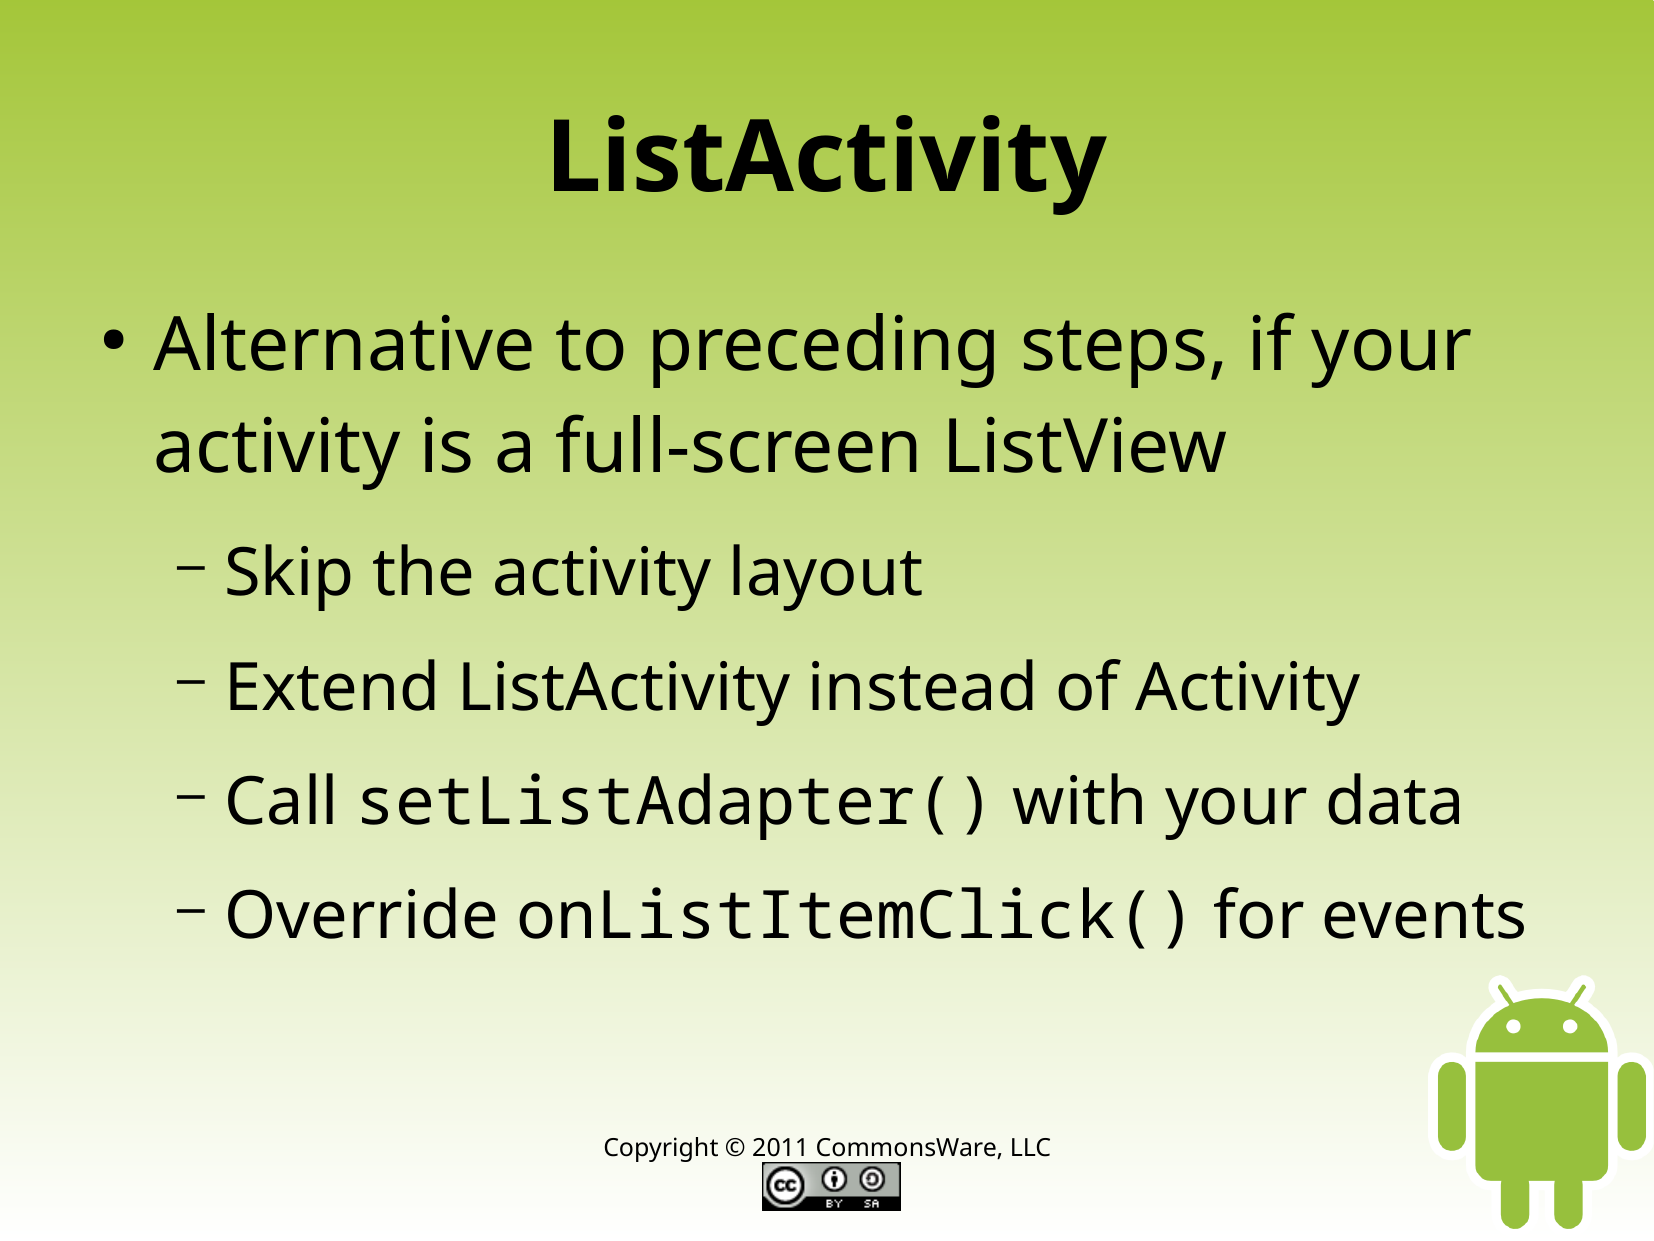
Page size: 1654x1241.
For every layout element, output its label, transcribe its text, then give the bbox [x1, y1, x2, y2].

list Alternative to preceding steps, if your activity is a full-screen ListView Skip the activity layout Extend ListActivity instead of Activity Call setListAdapter() with your data Override onListItemClick() for events [82, 290, 1571, 1109]
title ListActivity [82, 49, 1571, 257]
picture [762, 1162, 901, 1211]
picture [1428, 975, 1654, 1238]
